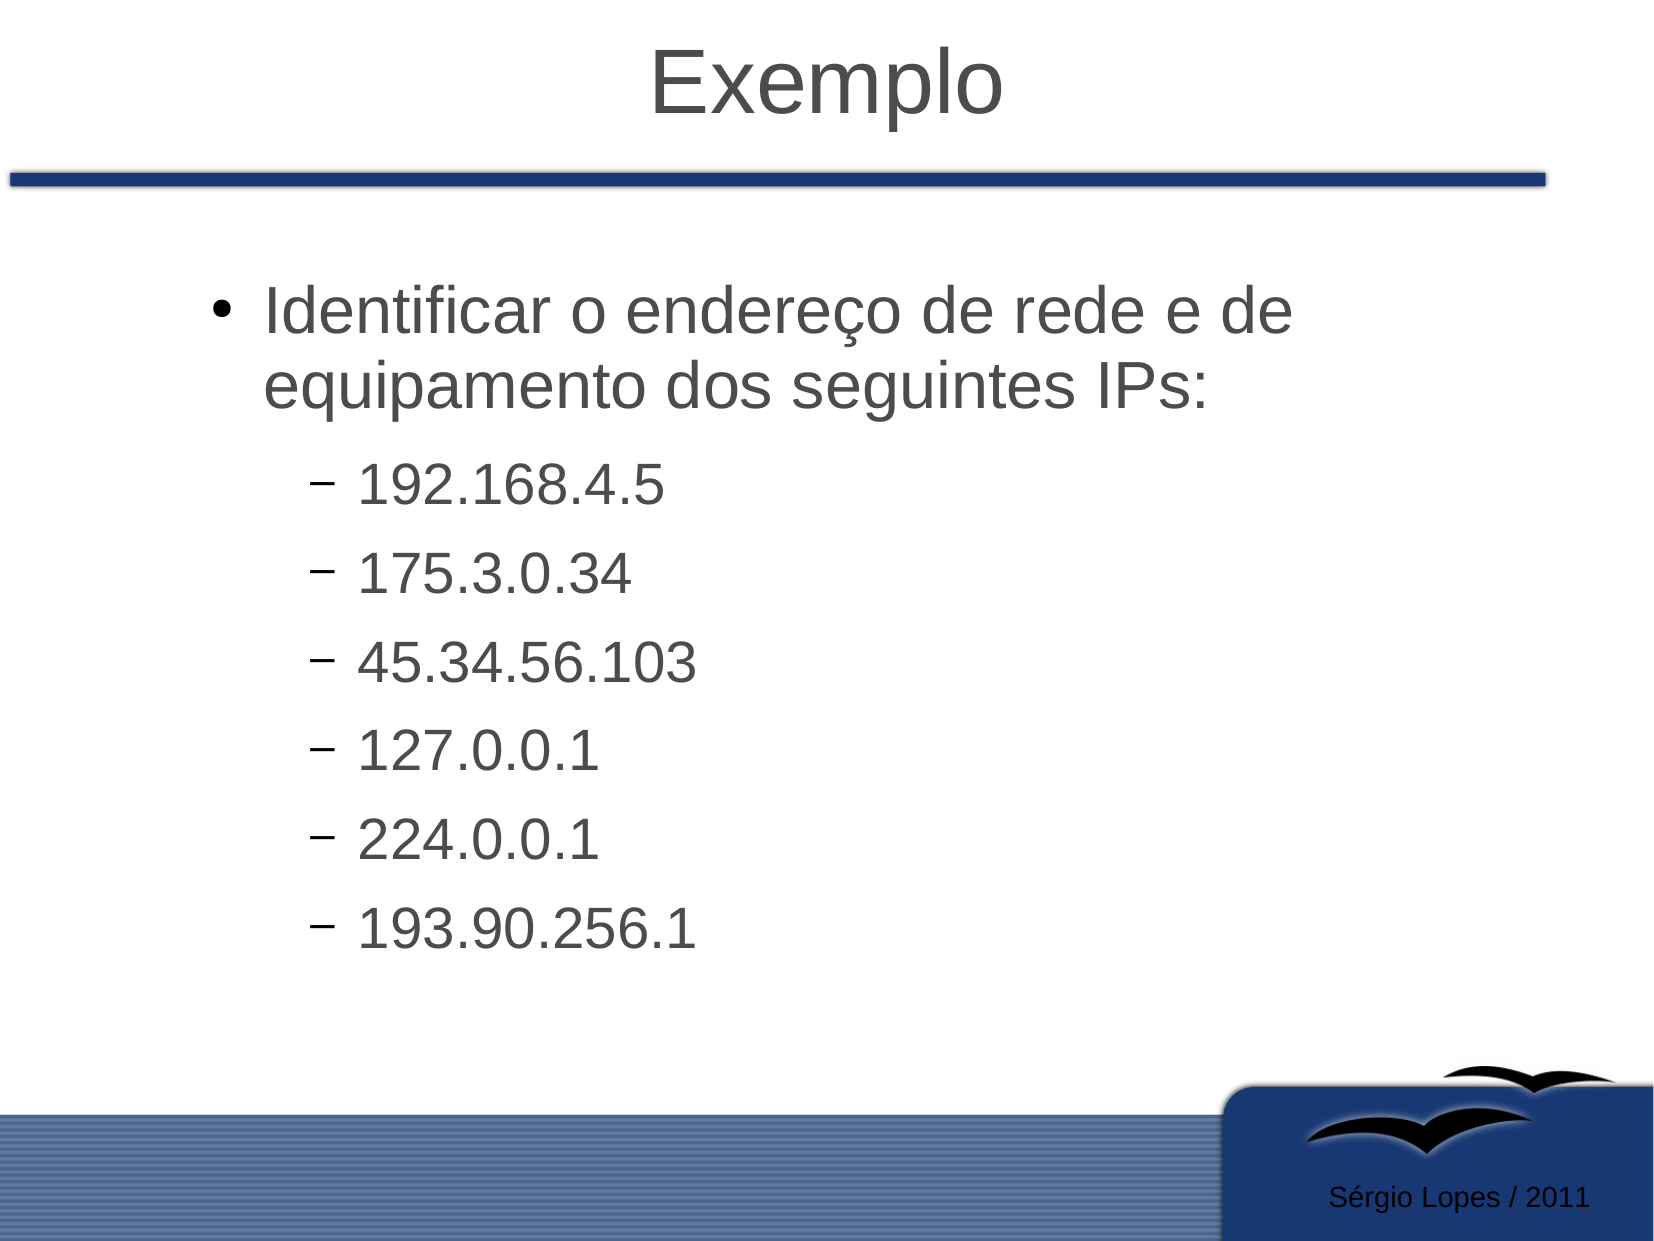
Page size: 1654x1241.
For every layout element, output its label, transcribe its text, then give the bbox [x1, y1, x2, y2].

title Exemplo [121, 0, 1534, 164]
picture [0, 0, 1654, 1241]
text_box Sérgio Lopes / 2011 [1328, 1181, 1588, 1214]
list Identificar o endereço de rede e de equipamento dos seguintes IPs: 192.168.4.5 175.3.0.34 45.34.56.103 127.0.0.1 224.0.0.1 193.90.256.1 [121, 273, 1534, 1056]
